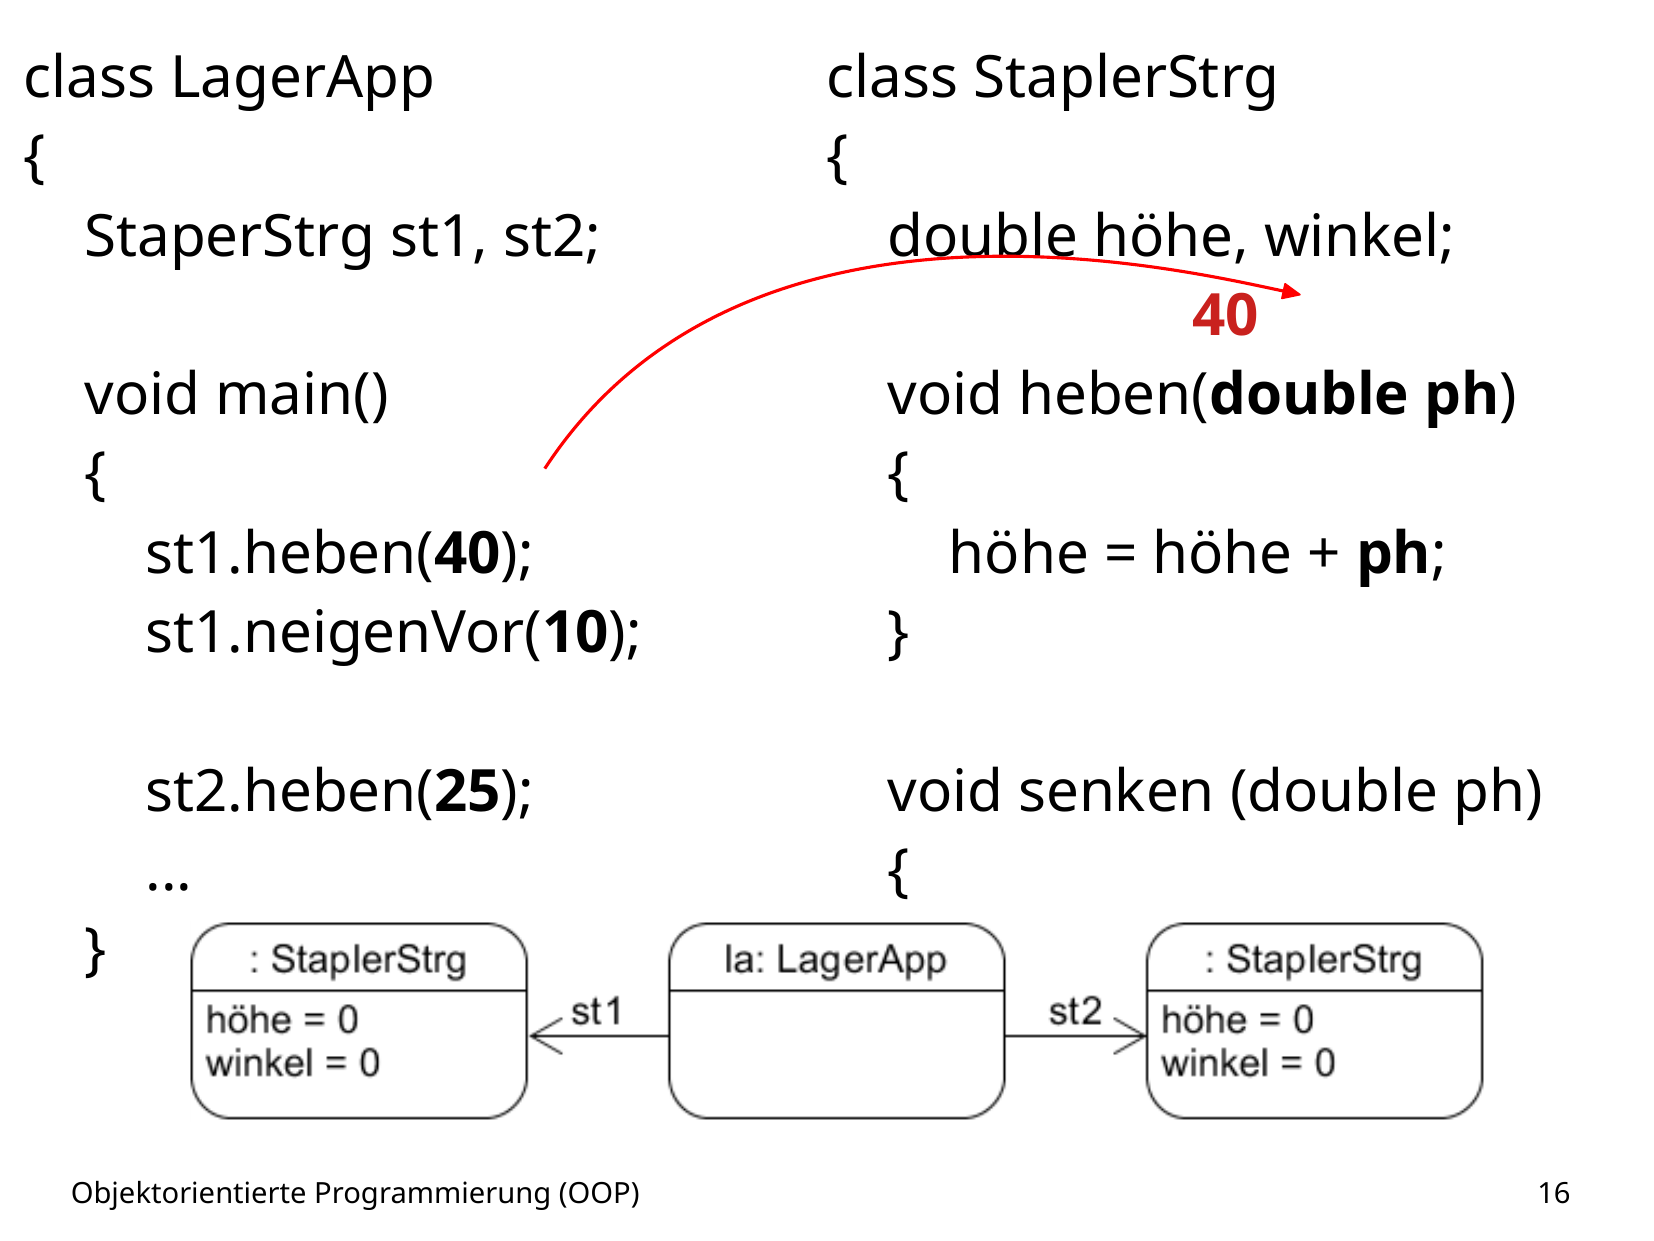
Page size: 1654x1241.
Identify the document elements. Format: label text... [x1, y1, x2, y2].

list class LagerApp { StaperStrg st1, st2; void main() { st1.heben(40); st1.neigenVor(10); st2.heben(25); ... } [23, 35, 780, 1004]
list class StaplerStrg { double höhe, winkel; 40 void heben(double ph) { höhe = höhe + ph; } void senken (double ph) { ... [826, 35, 1630, 1028]
picture [189, 921, 1486, 1123]
